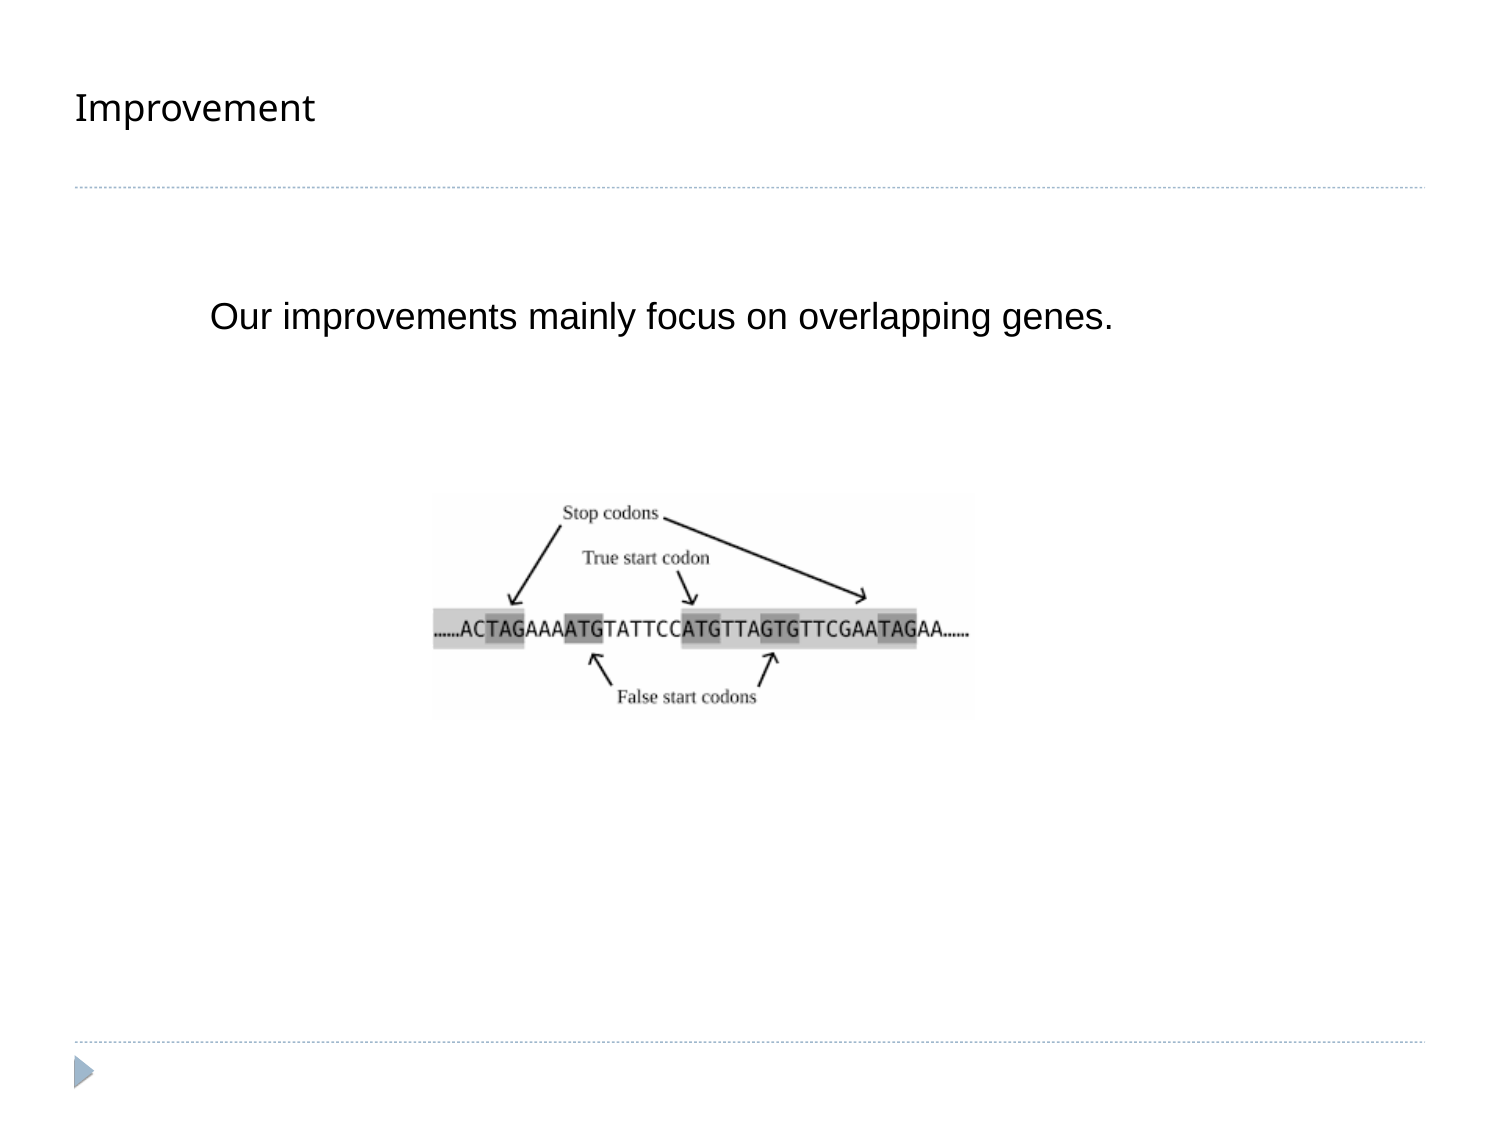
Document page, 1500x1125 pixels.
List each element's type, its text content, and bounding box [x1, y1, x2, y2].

text_box Improvement [75, 24, 1425, 188]
picture [432, 493, 975, 720]
text_box Our improvements mainly focus on overlapping genes. [194, 284, 1130, 342]
